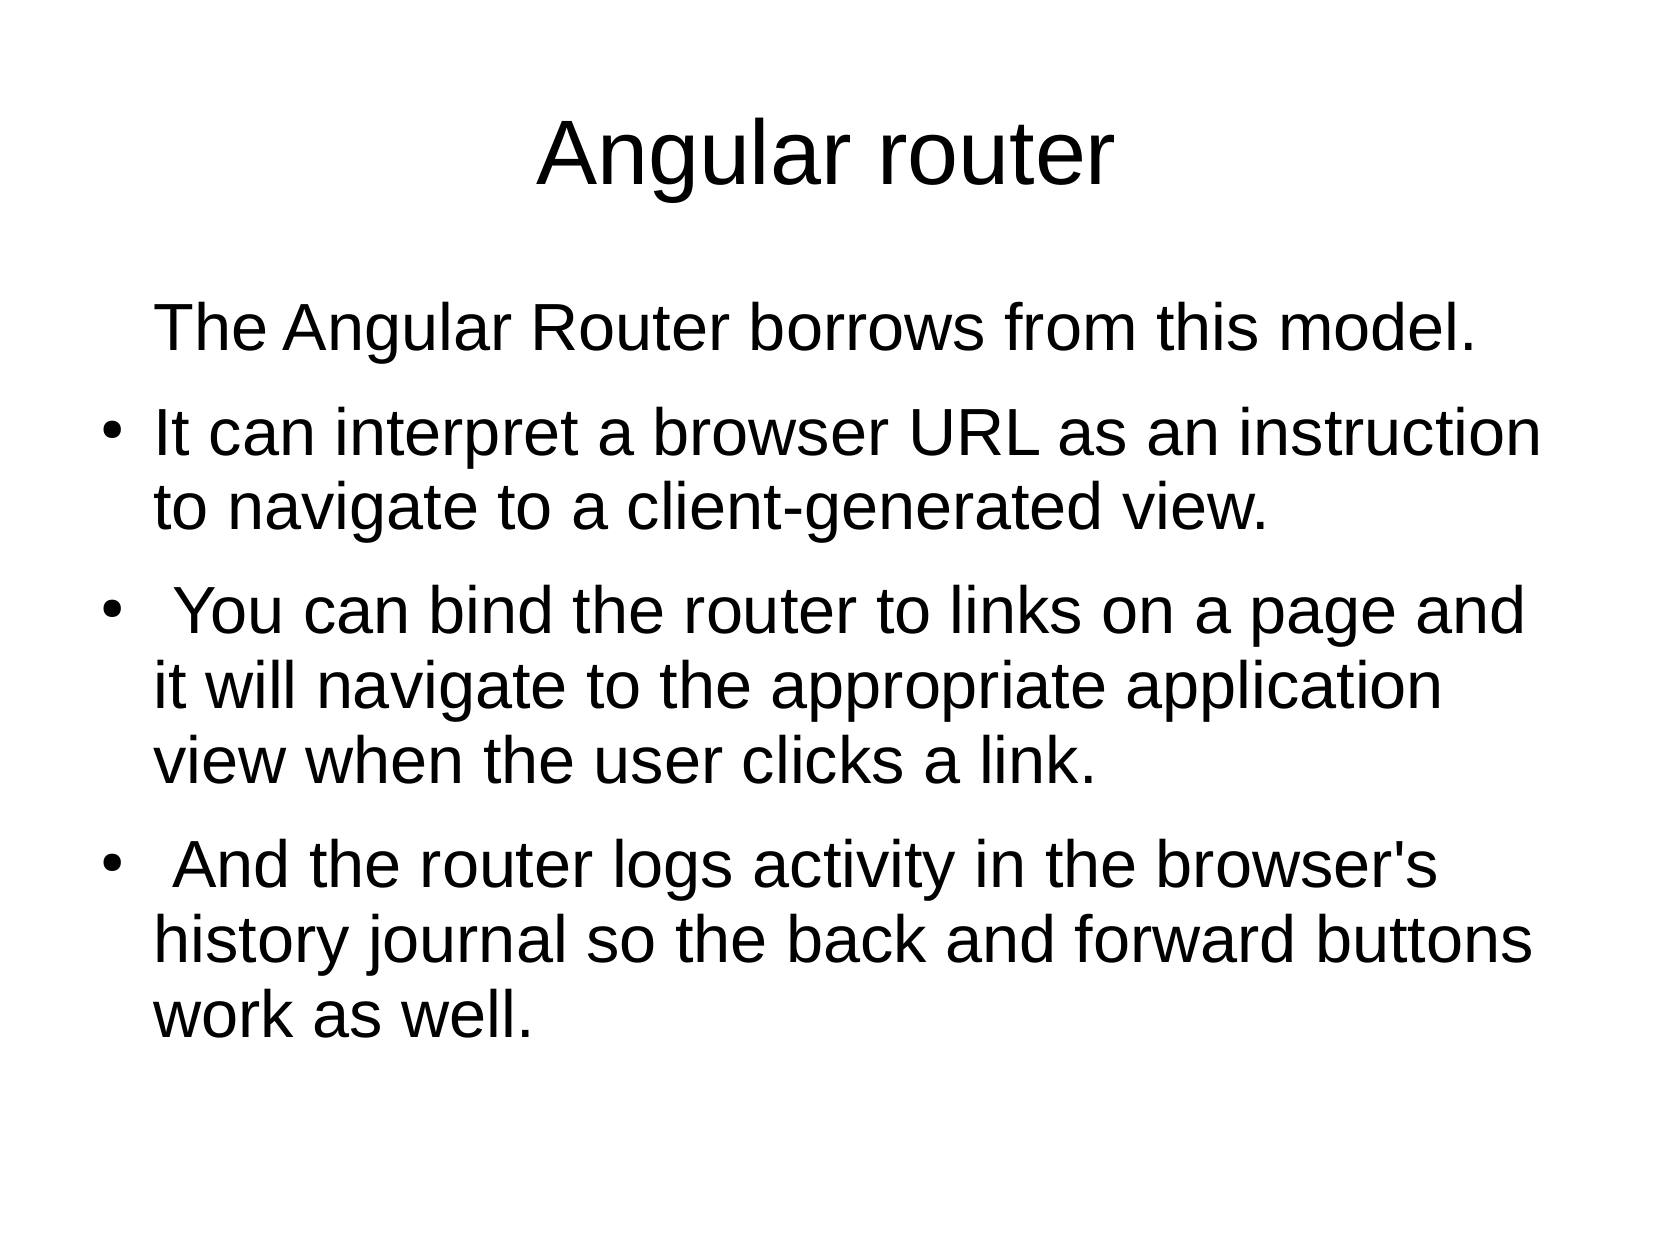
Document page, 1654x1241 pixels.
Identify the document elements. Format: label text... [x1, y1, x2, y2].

list The Angular Router borrows from this model. It can interpret a browser URL as an instruction to navigate to a client-generated view. You can bind the router to links on a page and it will navigate to the appropriate application view when the user clicks a link. And the router logs activity in the browser's history journal so the back and forward buttons work as well. [82, 290, 1571, 1186]
title Angular router [82, 49, 1571, 257]
